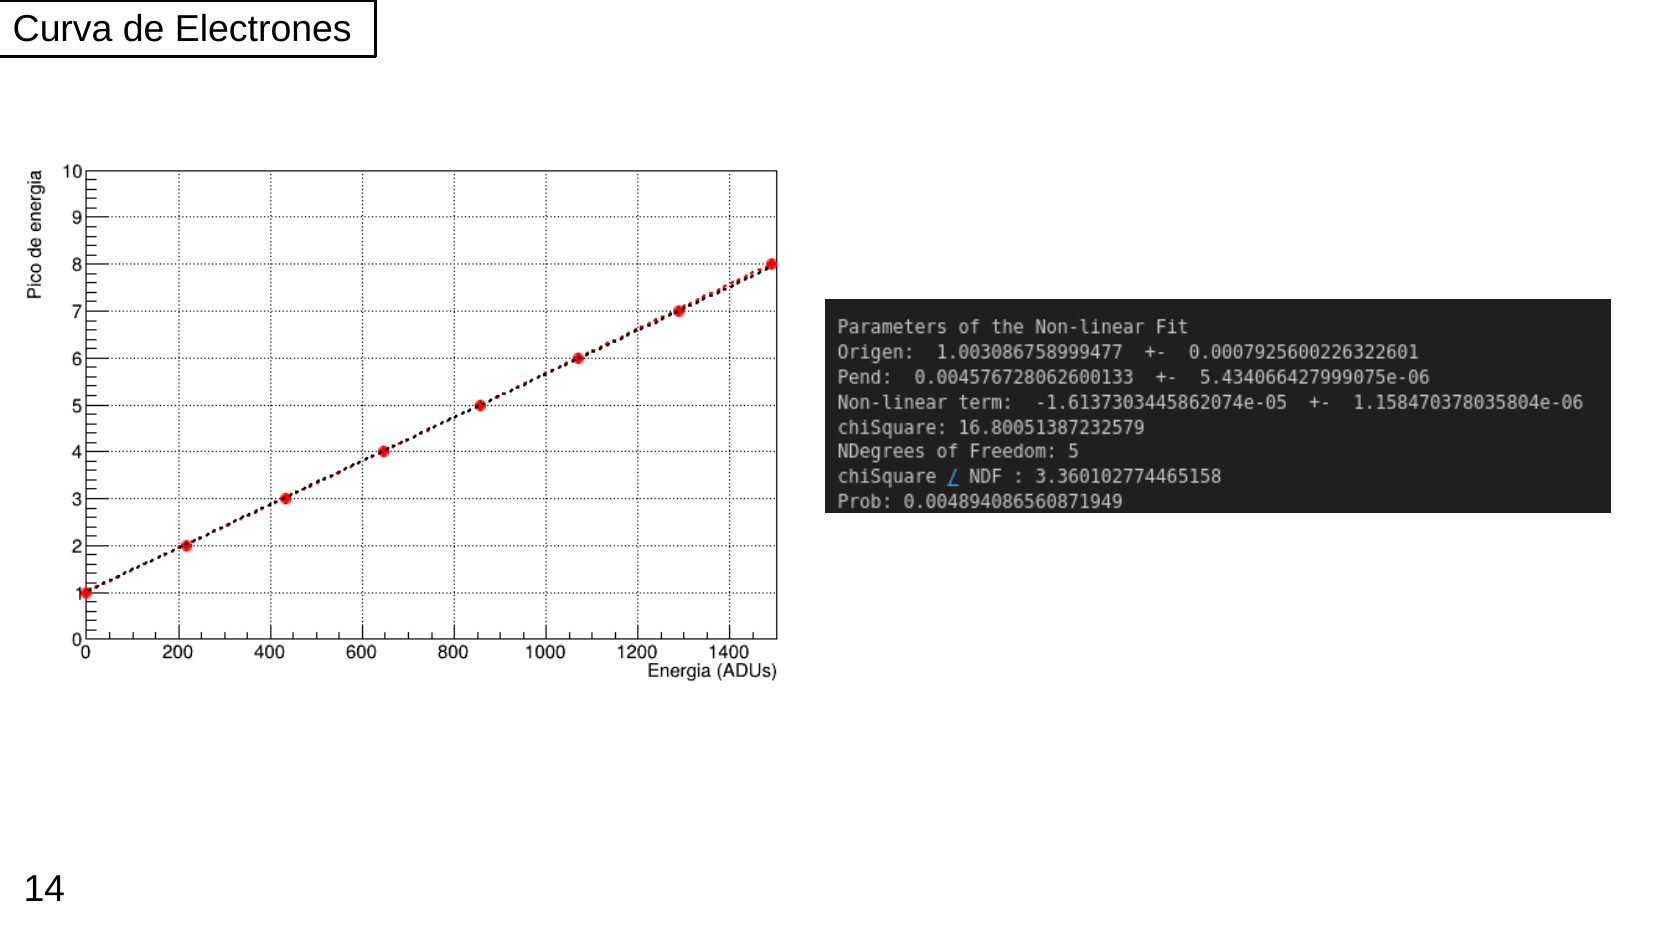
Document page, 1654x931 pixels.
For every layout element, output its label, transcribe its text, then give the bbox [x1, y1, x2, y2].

text_box Curva de Electrones [0, 0, 376, 57]
picture [0, 112, 1611, 698]
text_box <number> [8, 860, 638, 931]
